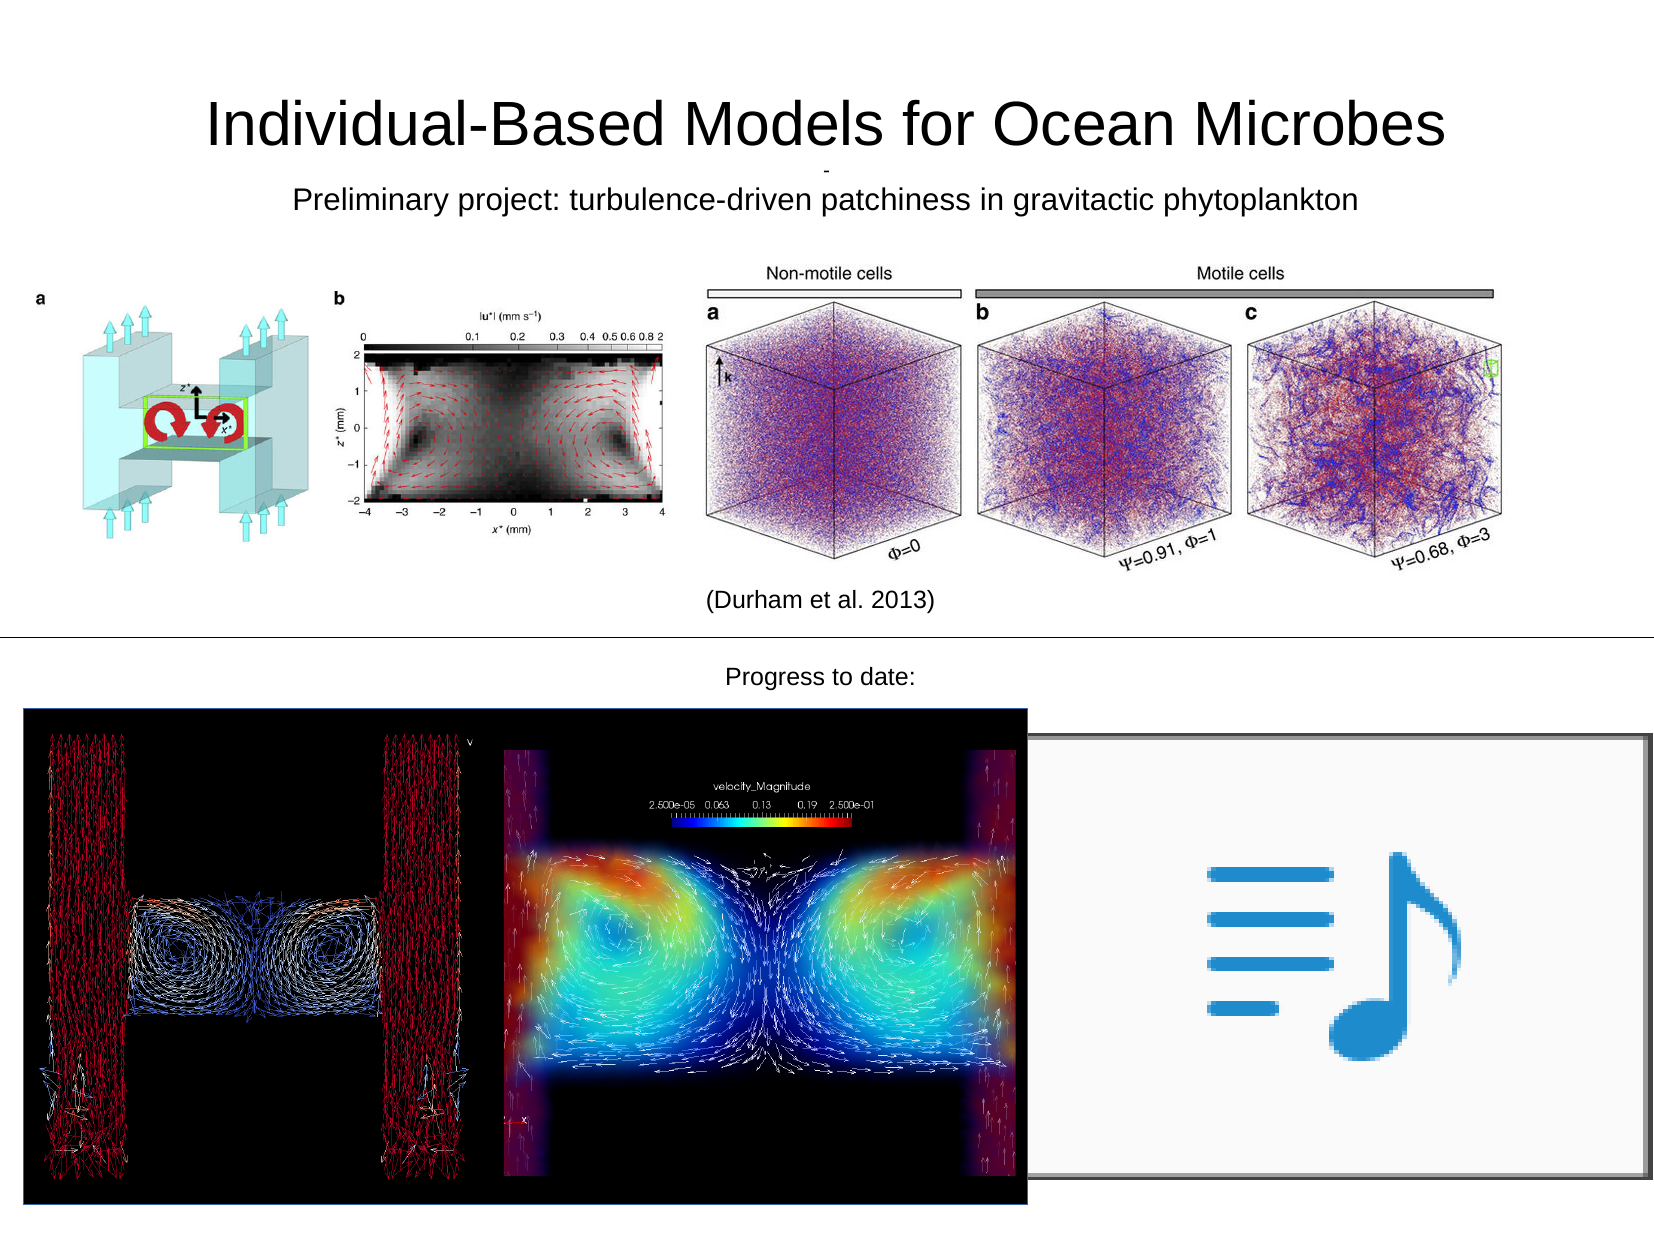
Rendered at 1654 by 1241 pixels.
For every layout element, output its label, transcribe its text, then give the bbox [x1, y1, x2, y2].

picture [503, 750, 1016, 1176]
picture [35, 291, 684, 556]
picture [29, 710, 473, 1203]
title Individual-Based Models for Ocean Microbes - Preliminary project: turbulence-driven patchiness in gravitactic phytoplankton [82, 49, 1571, 257]
picture [702, 264, 1627, 591]
text_box Progress to date: [496, 655, 1146, 699]
text_box [23, 708, 1654, 1205]
text_box (Durham et al. 2013) [496, 578, 1146, 622]
